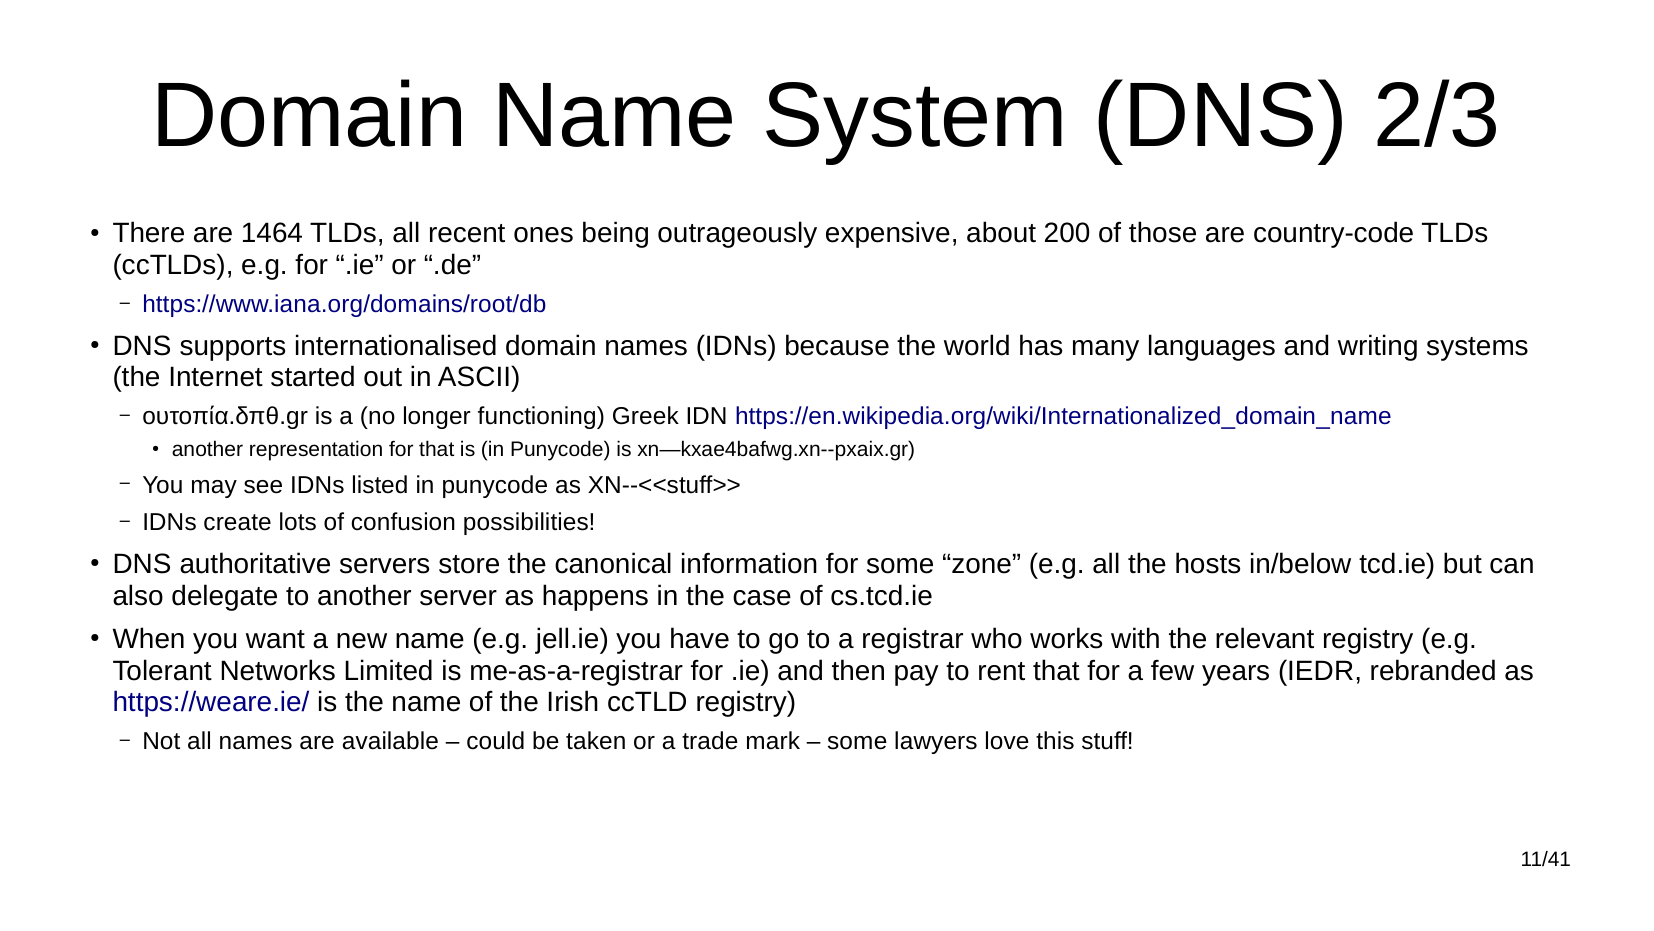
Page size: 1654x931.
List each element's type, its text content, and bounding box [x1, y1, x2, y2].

list There are 1464 TLDs, all recent ones being outrageously expensive, about 200 of those are country-code TLDs (ccTLDs), e.g. for “.ie” or “.de” https://www.iana.org/domains/root/db DNS supports internationalised domain names (IDNs) because the world has many languages and writing systems (the Internet started out in ASCII) ουτοπία.δπθ.gr is a (no longer functioning) Greek IDN https://en.wikipedia.org/wiki/Internationalized_domain_name another representation for that is (in Punycode) is xn—kxae4bafwg.xn--pxaix.gr) You may see IDNs listed in punycode as XN--<<stuff>> IDNs create lots of confusion possibilities! DNS authoritative servers store the canonical information for some “zone” (e.g. all the hosts in/below tcd.ie) but can also delegate to another server as happens in the case of cs.tcd.ie When you want a new name (e.g. jell.ie) you have to go to a registrar who works with the relevant registry (e.g. Tolerant Networks Limited is me-as-a-registrar for .ie) and then pay to rent that for a few years (IEDR, rebranded as https://weare.ie/ is the name of the Irish ccTLD registry) Not all names are available – could be taken or a trade mark – some lawyers love this stuff! [82, 217, 1576, 758]
title Domain Name System (DNS) 2/3 [82, 37, 1571, 193]
